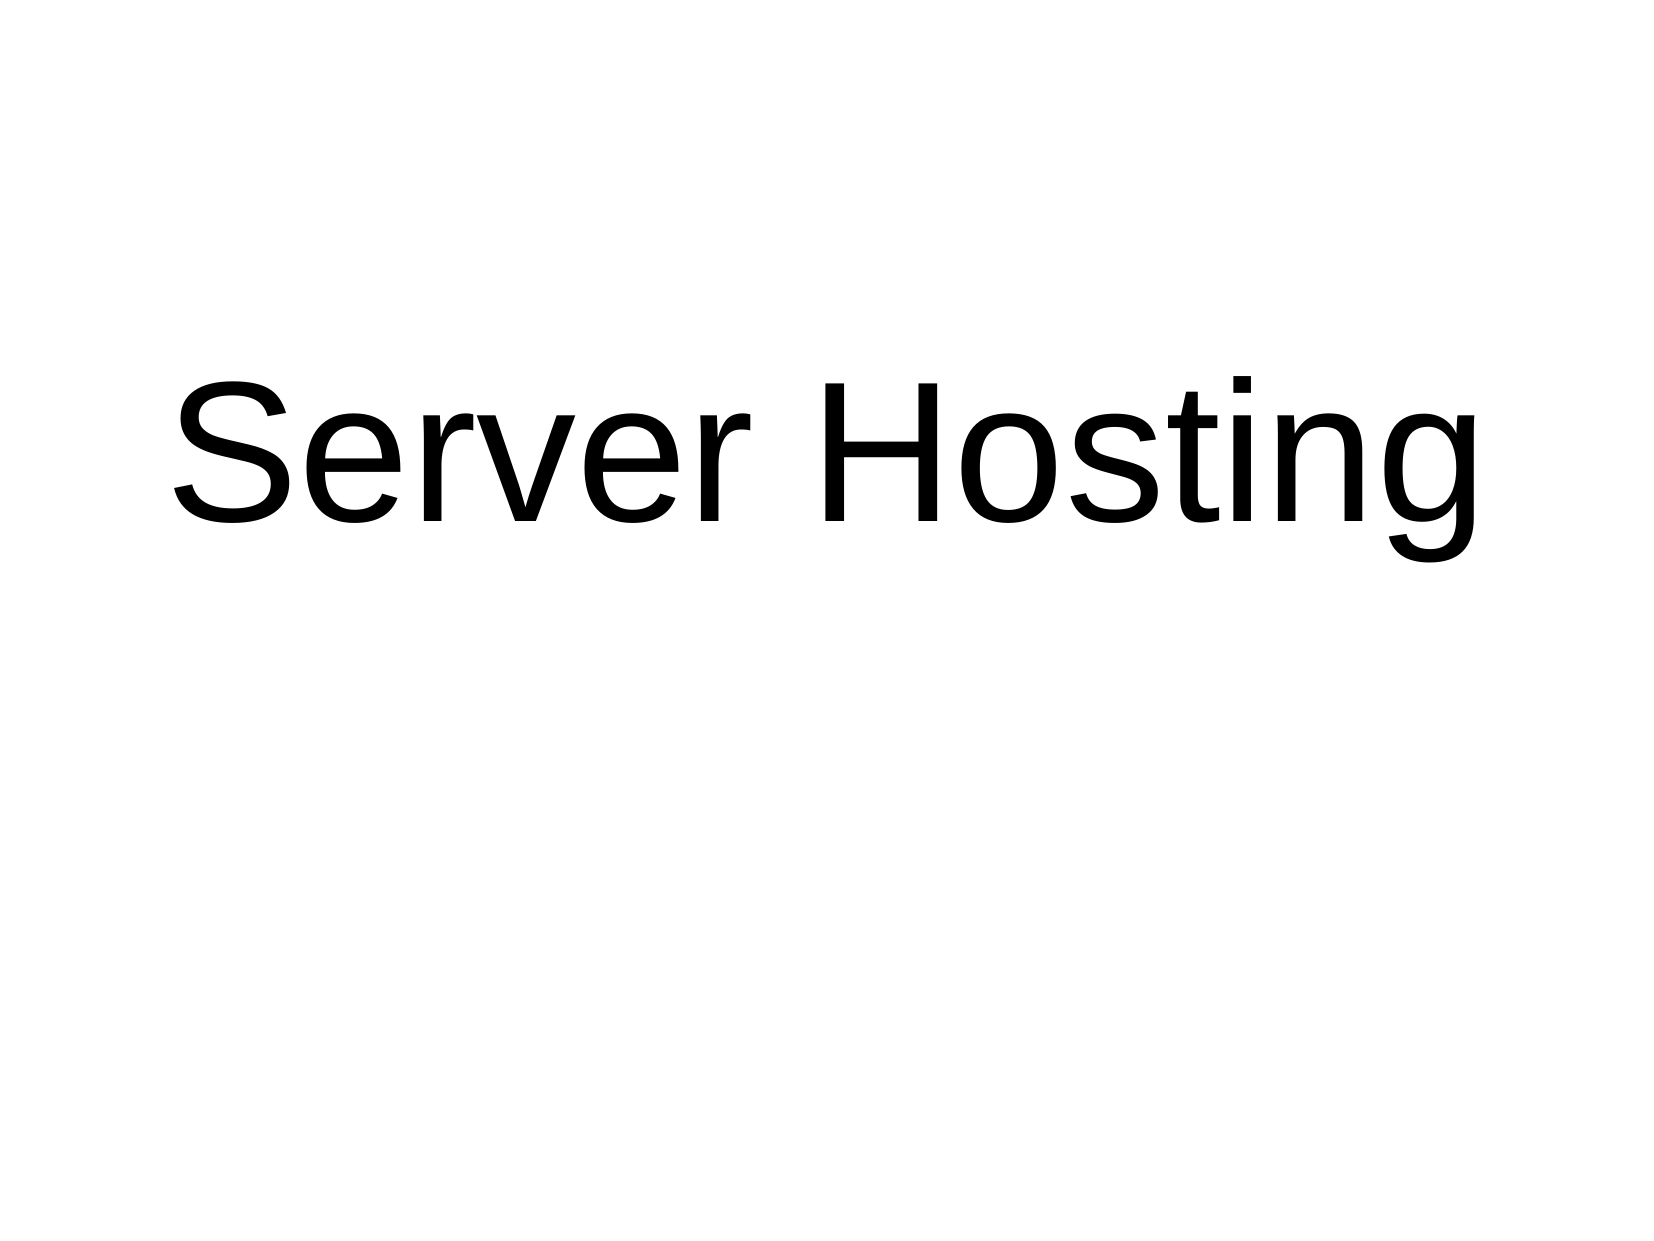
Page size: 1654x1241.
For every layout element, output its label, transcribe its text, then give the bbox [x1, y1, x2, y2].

title Server Hosting [82, 49, 1571, 856]
